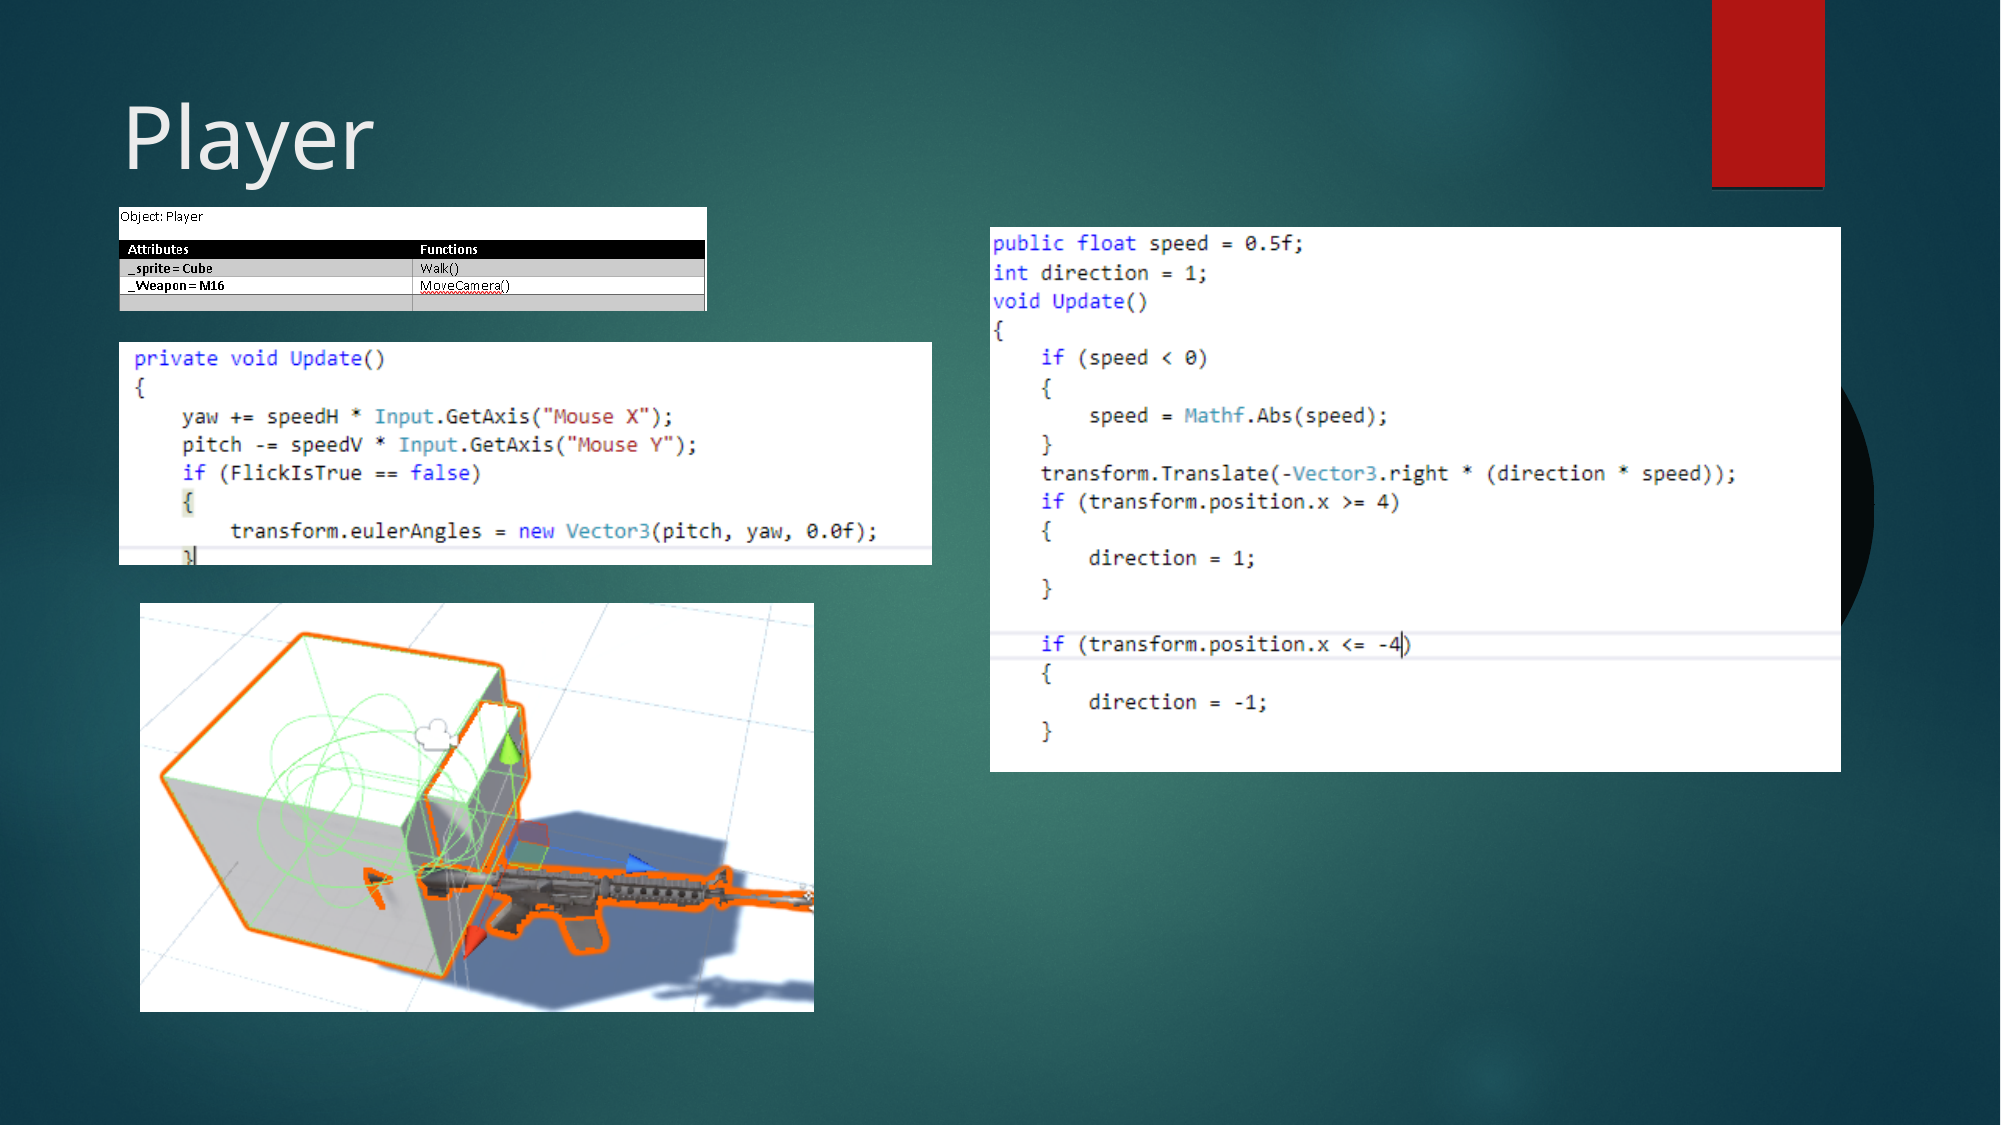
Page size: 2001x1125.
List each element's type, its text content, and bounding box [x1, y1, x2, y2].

picture [990, 227, 1841, 772]
title Player [106, 74, 1649, 305]
picture [140, 603, 814, 1012]
picture [119, 342, 932, 565]
picture [119, 207, 707, 311]
